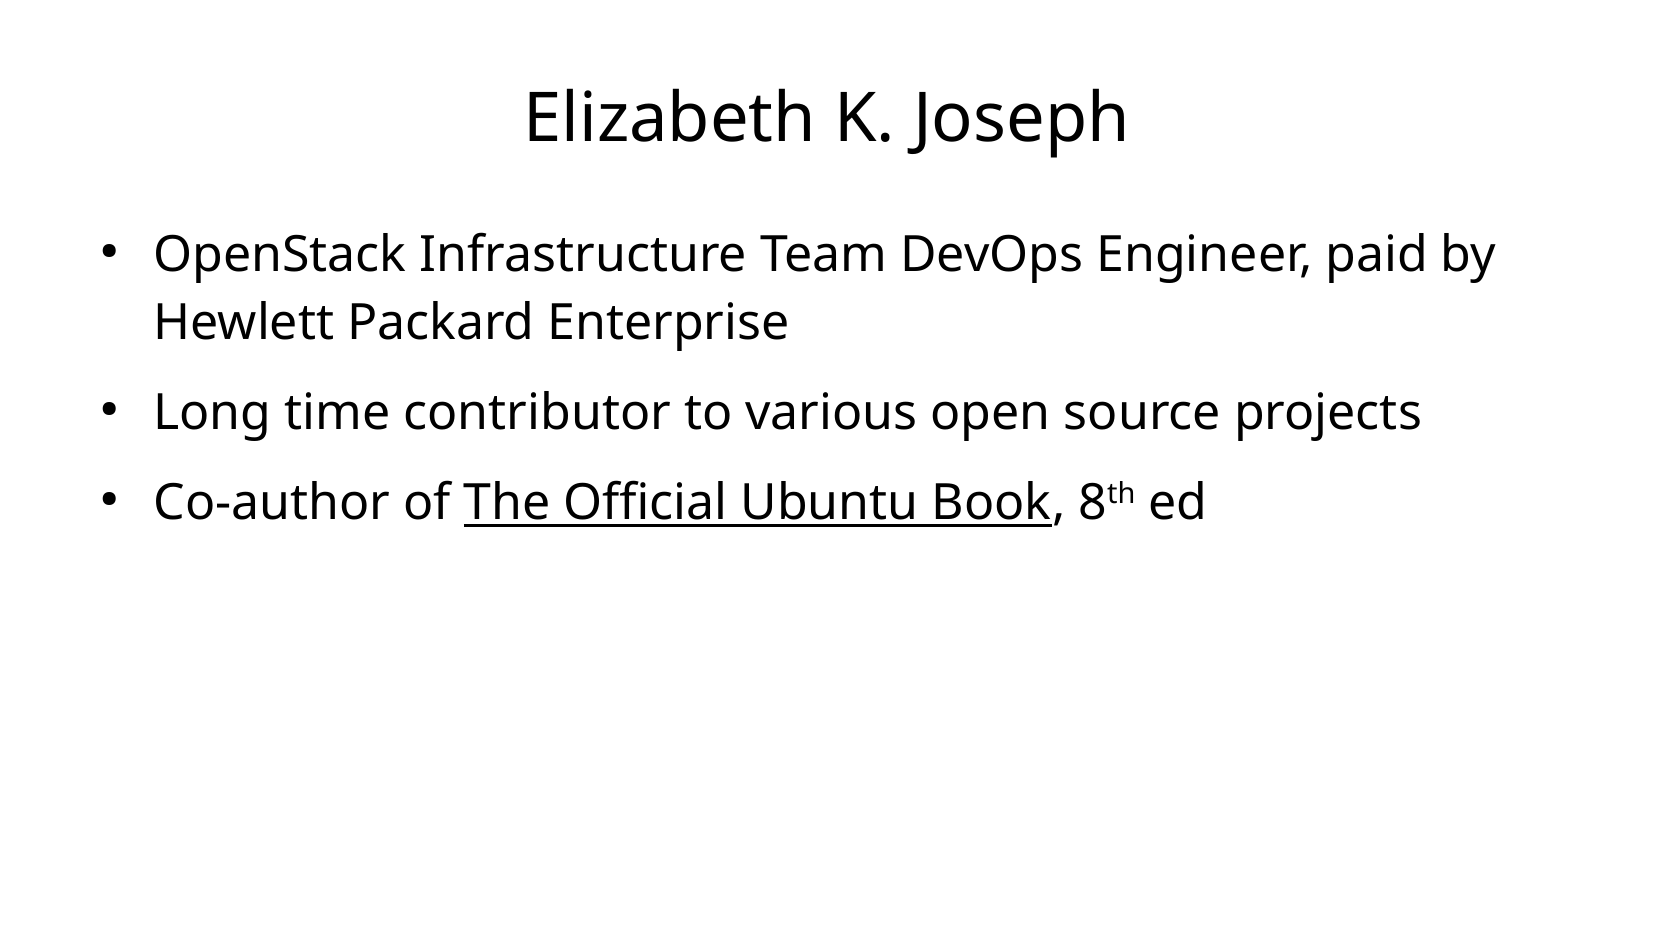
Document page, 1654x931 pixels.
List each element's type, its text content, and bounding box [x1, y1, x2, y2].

list OpenStack Infrastructure Team DevOps Engineer, paid by Hewlett Packard Enterprise Long time contributor to various open source projects Co-author of The Official Ubuntu Book, 8th ed [82, 217, 1571, 758]
title Elizabeth K. Joseph [82, 37, 1571, 193]
